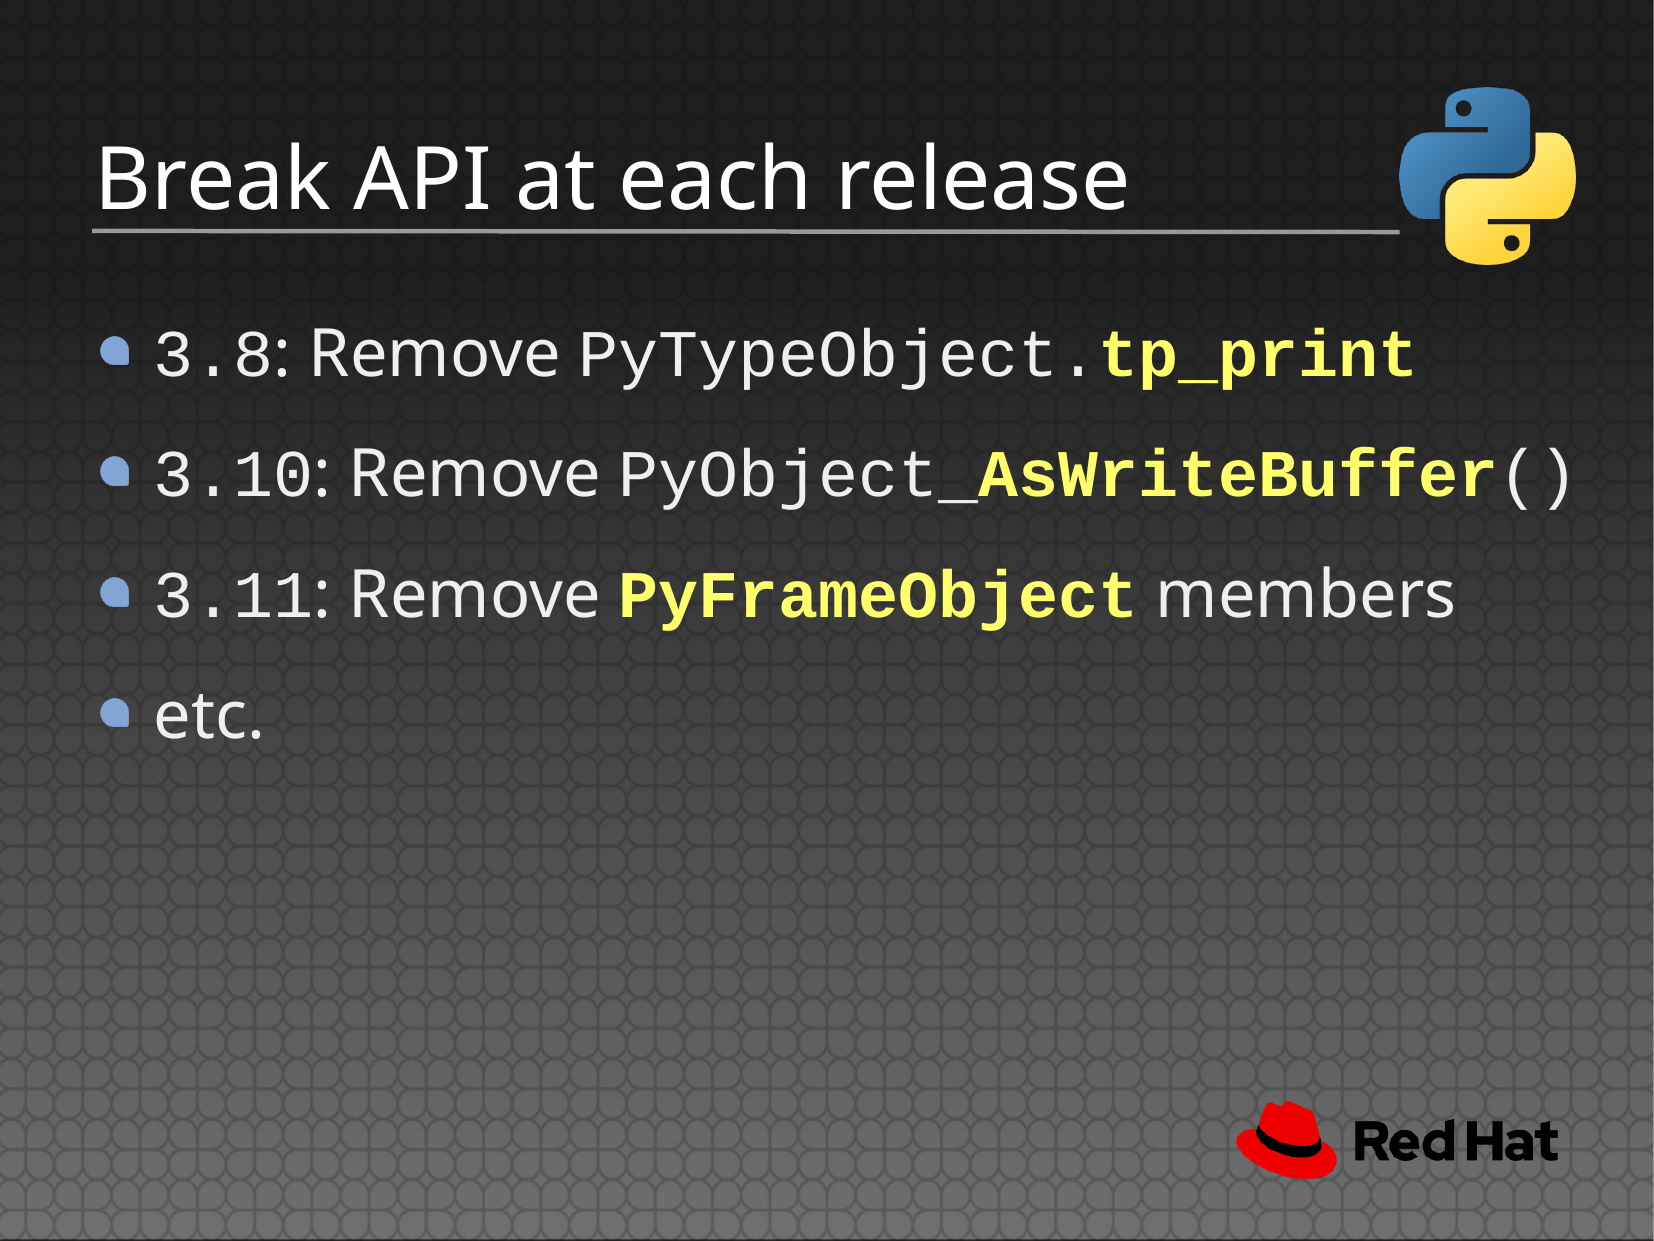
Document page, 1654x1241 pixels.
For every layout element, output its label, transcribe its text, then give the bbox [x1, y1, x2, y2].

title Break API at each release [94, 100, 1426, 251]
picture [0, 0, 1654, 1241]
list 3.8: Remove PyTypeObject.tp_print 3.10: Remove PyObject_AsWriteBuffer() 3.11: Remove PyFrameObject members etc. [82, 304, 1629, 1045]
